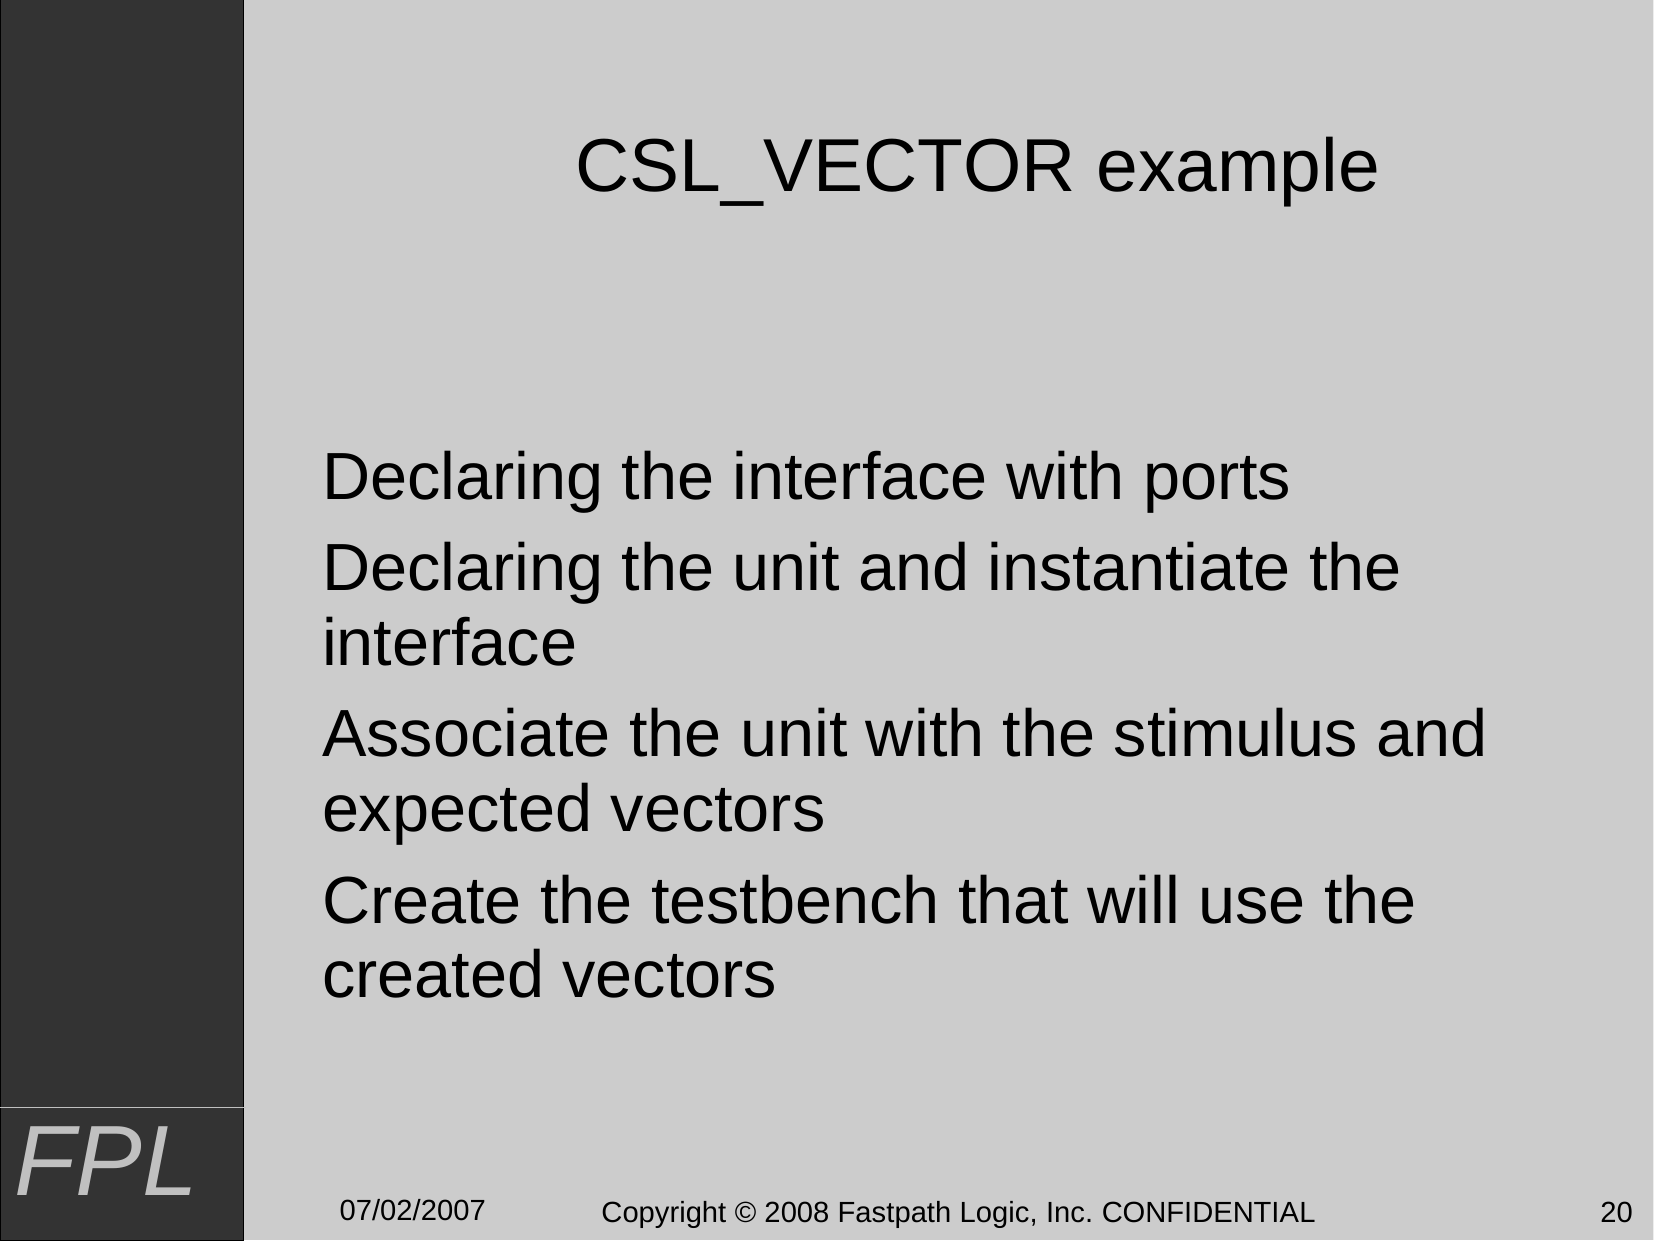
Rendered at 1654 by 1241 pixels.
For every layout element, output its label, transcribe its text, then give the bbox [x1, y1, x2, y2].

title CSL_VECTOR example [427, 57, 1530, 272]
subtitle Declaring the interface with ports Declaring the unit and instantiate the interface Associate the unit with the stimulus and expected vectors Create the testbench that will use the created vectors [322, 272, 1635, 1179]
